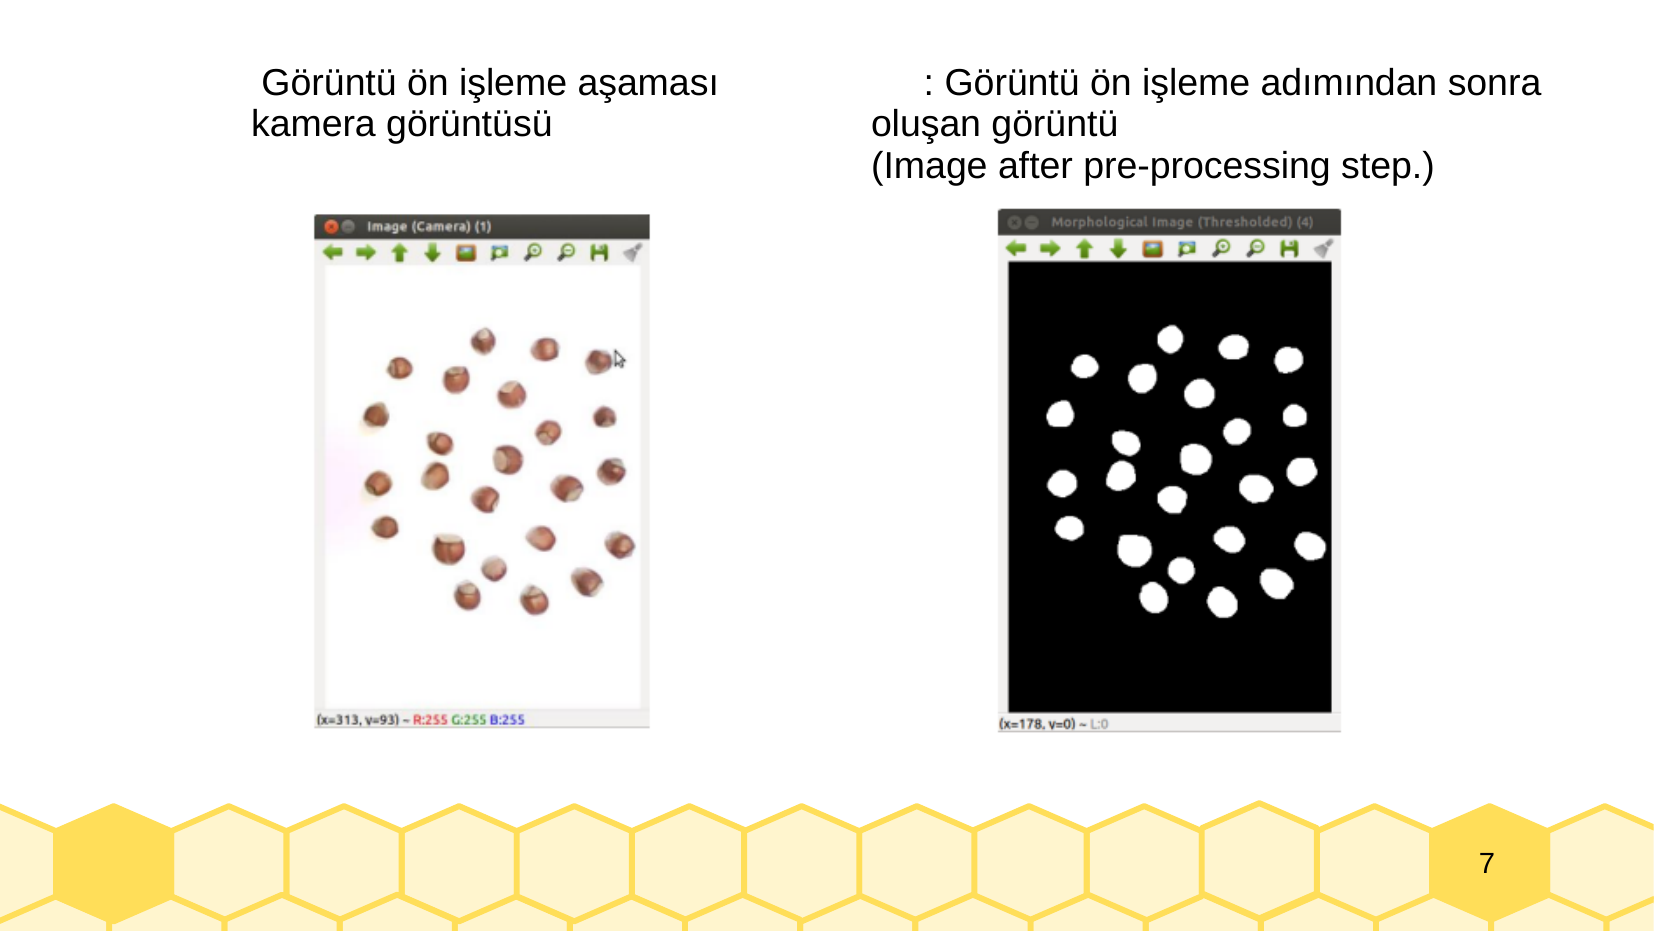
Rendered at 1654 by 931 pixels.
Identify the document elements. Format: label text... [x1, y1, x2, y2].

text_box Görüntü ön işleme aşaması kamera görüntüsü [236, 53, 739, 237]
picture [909, 206, 1418, 742]
text_box : Görüntü ön işleme adımından sonra oluşan görüntü (Image after pre-processing step.) [856, 53, 1595, 237]
picture [236, 206, 692, 739]
